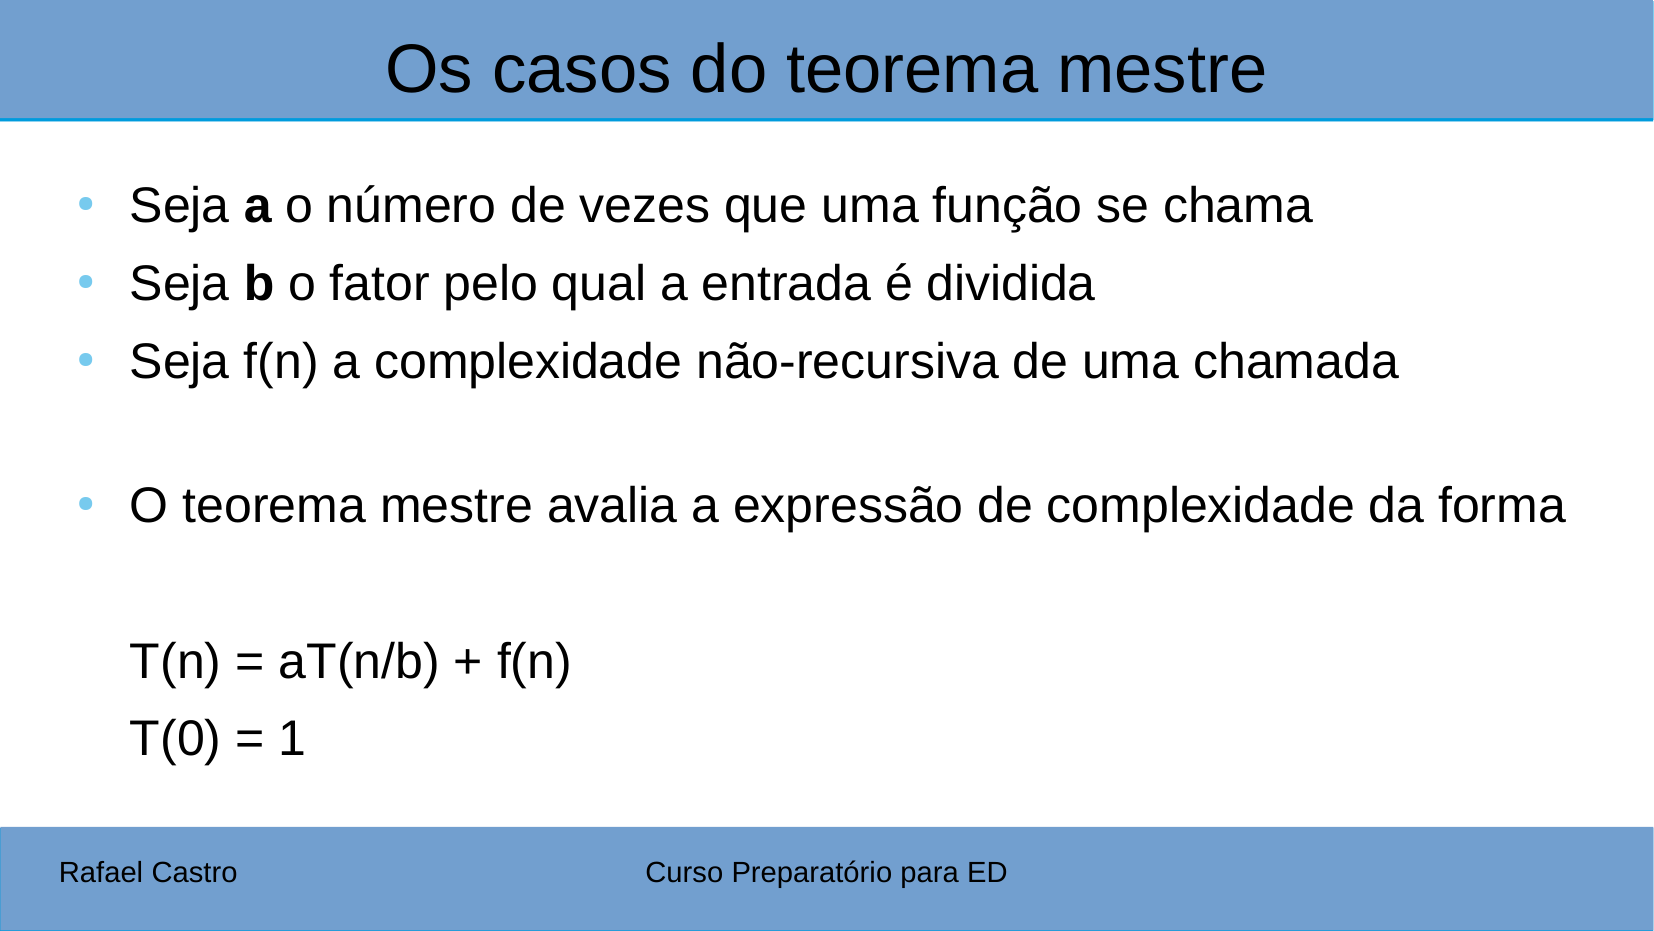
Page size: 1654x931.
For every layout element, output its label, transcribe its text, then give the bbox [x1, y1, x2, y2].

list Seja a o número de vezes que uma função se chama Seja b o fator pelo qual a entrada é dividida Seja f(n) a complexidade não-recursiva de uma chamada O teorema mestre avalia a expressão de complexidade da forma T(n) = aT(n/b) + f(n) T(0) = 1 [59, 177, 1595, 768]
title Os casos do teorema mestre [59, 29, 1595, 108]
